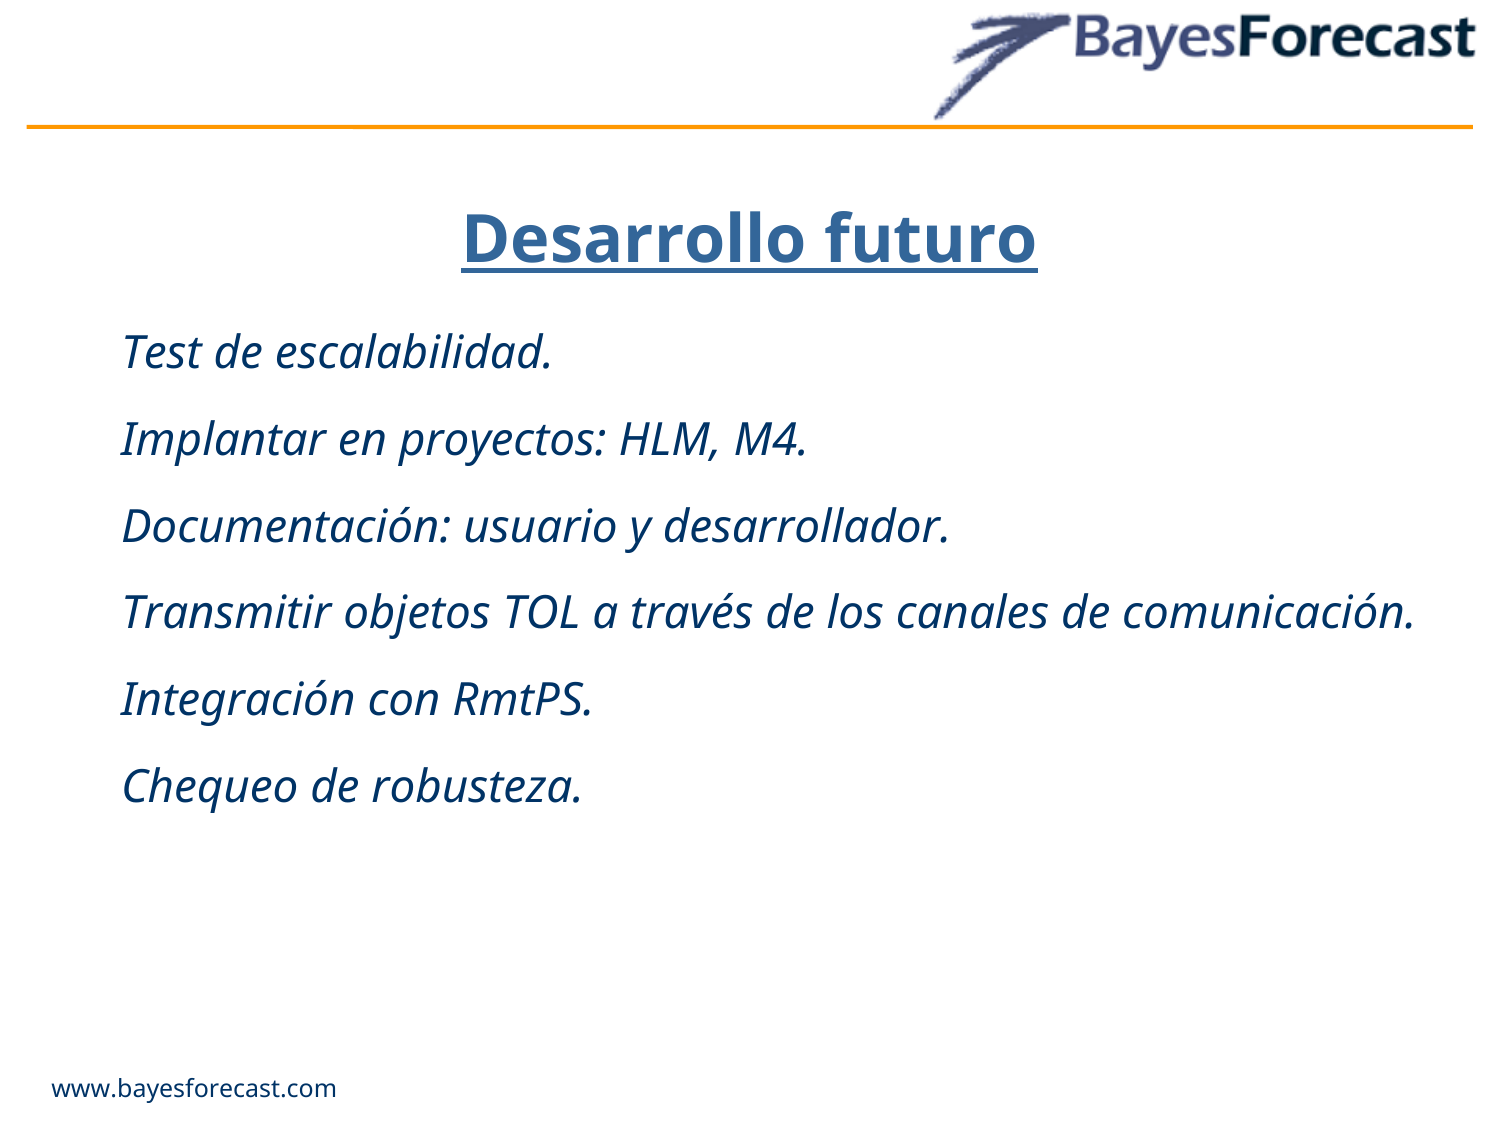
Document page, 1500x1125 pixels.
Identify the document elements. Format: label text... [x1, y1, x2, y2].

text_box Desarrollo futuro [0, 184, 1500, 289]
text_box Test de escalabilidad. Implantar en proyectos: HLM, M4. Documentación: usuario y desarrollador. Transmitir objetos TOL a través de los canales de comunicación. Integración con RmtPS. Chequeo de robusteza. [106, 312, 1451, 874]
